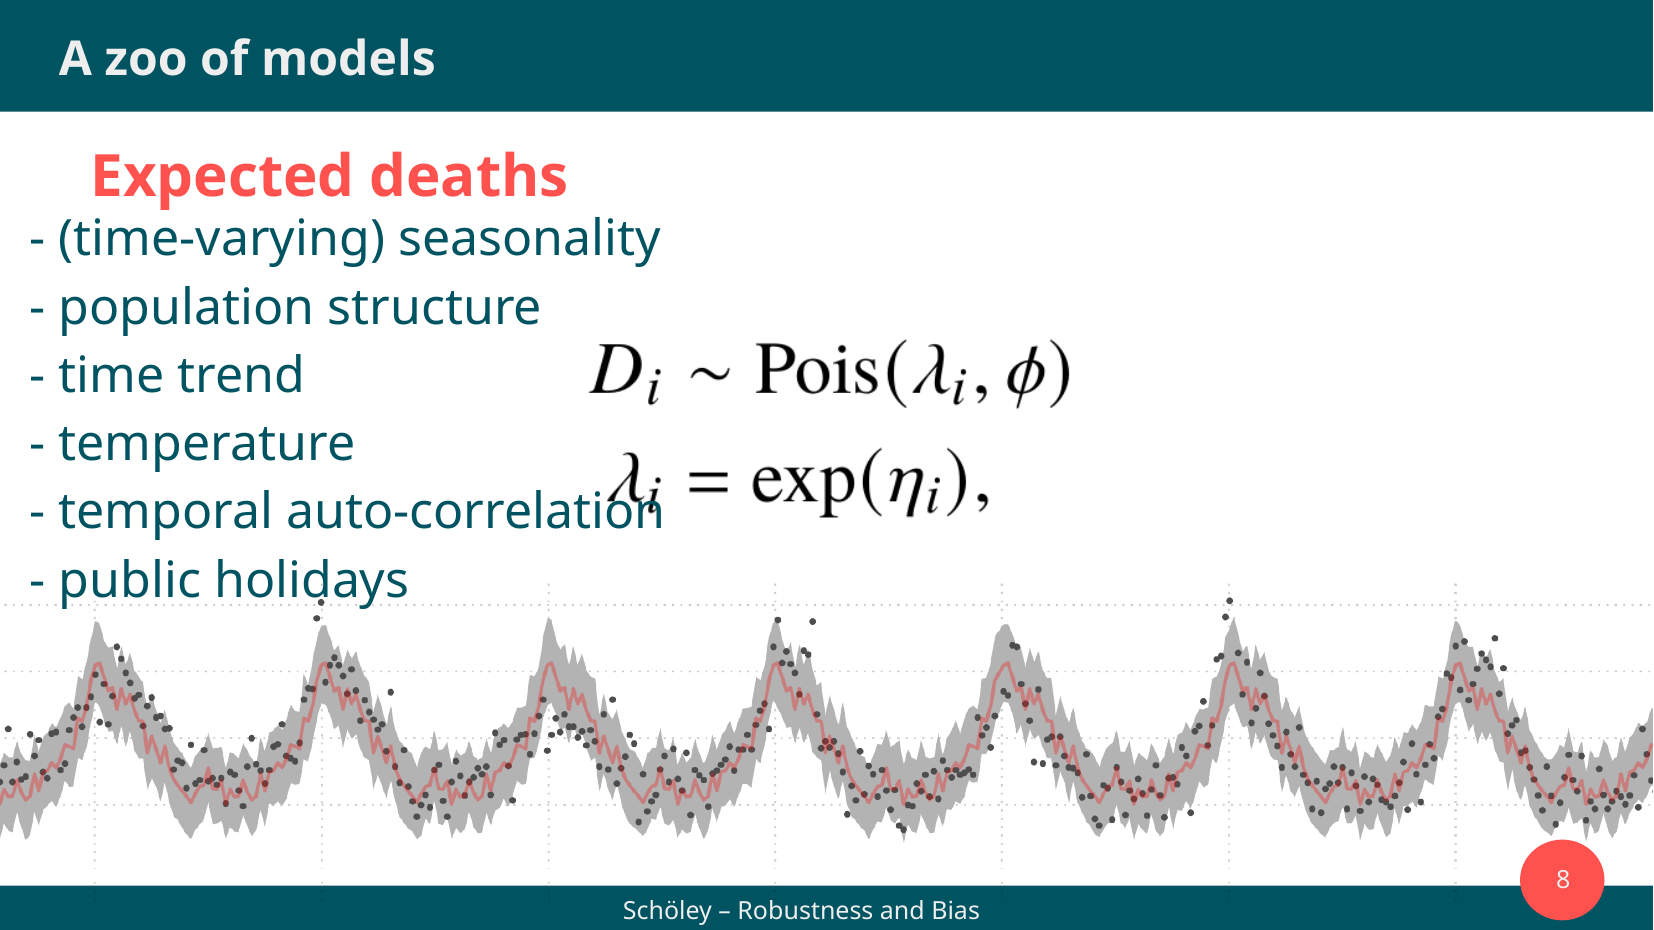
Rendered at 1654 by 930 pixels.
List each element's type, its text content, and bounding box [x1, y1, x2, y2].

text_box - (time-varying) seasonality - population structure - time trend - temperature - temporal auto-correlation - public holidays [15, 194, 769, 699]
picture [769, 312, 1089, 550]
title A zoo of models [58, 0, 1594, 117]
text_box Expected deaths [75, 126, 682, 194]
picture [0, 581, 1653, 904]
